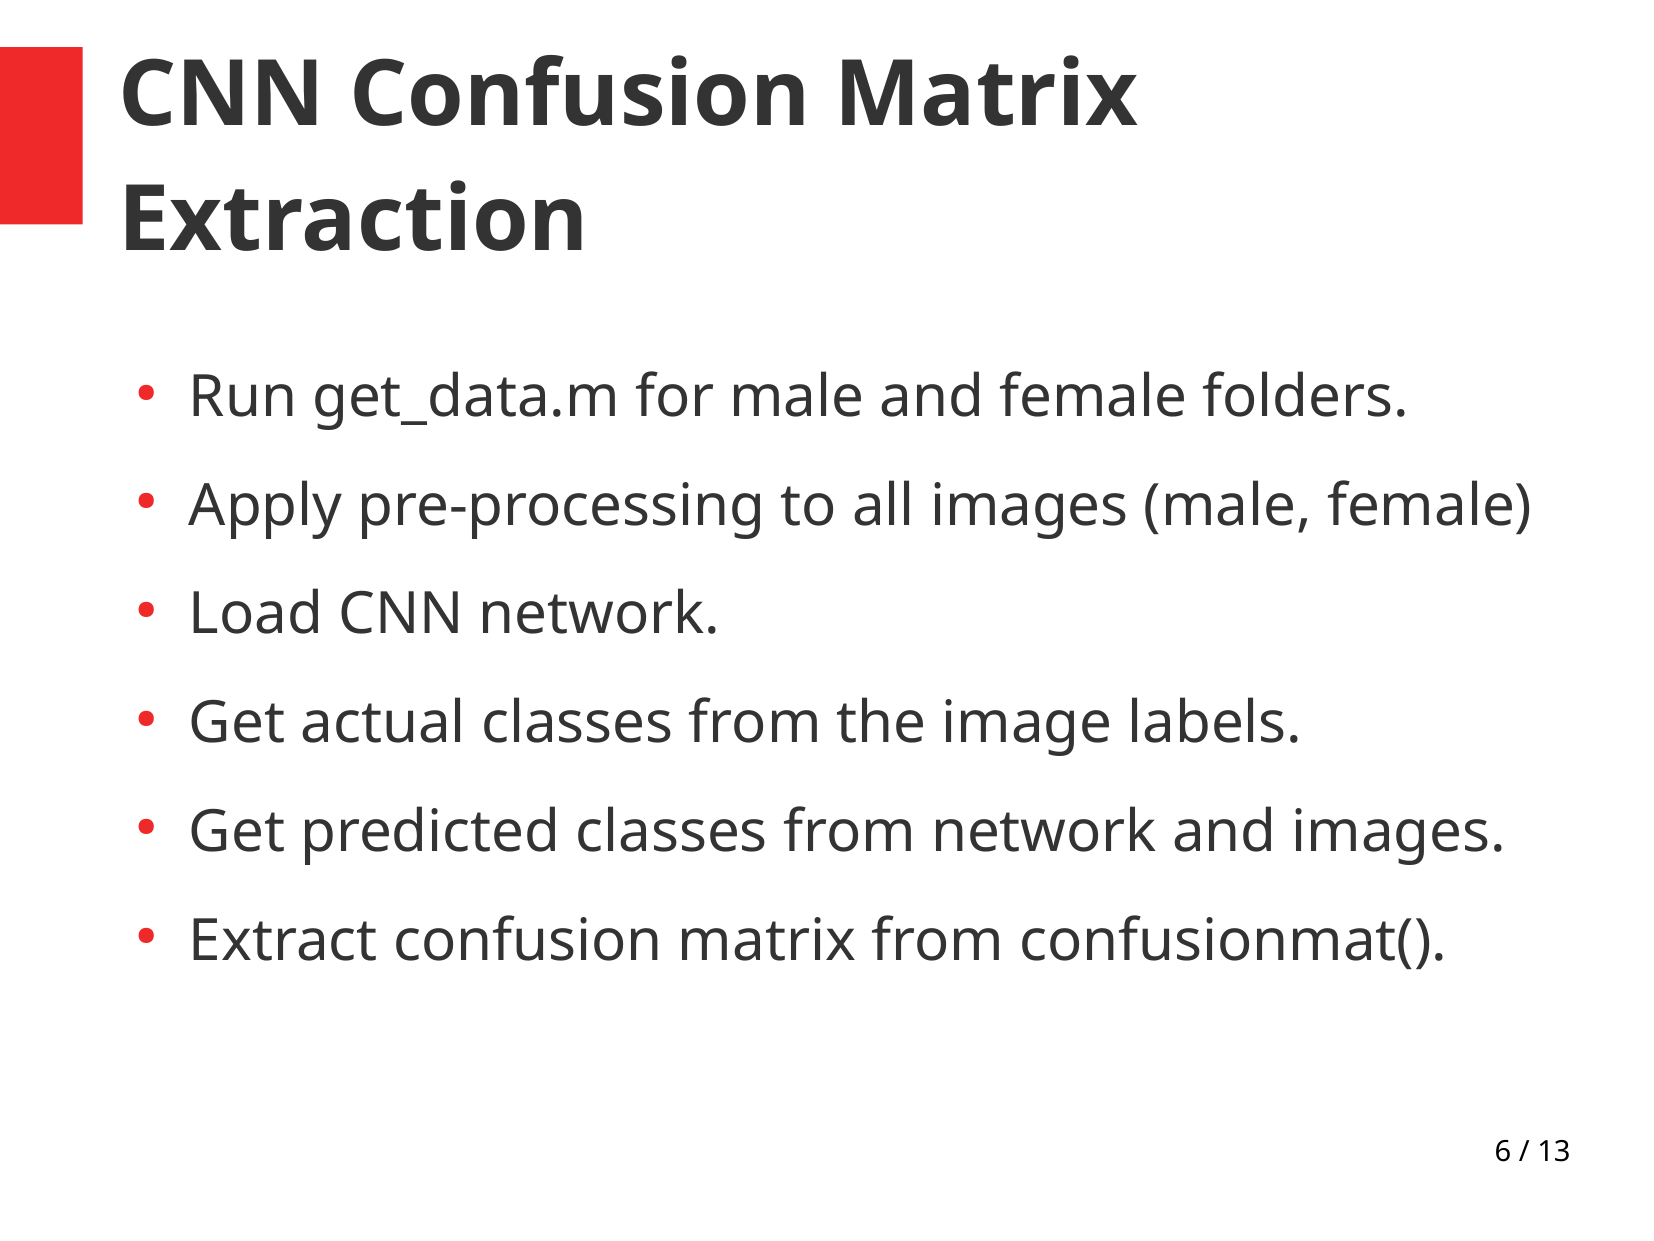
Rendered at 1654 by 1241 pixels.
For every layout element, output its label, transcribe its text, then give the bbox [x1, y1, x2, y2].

title CNN Confusion Matrix Extraction [118, 27, 1571, 278]
list Run get_data.m for male and female folders. Apply pre-processing to all images (male, female) Load CNN network. Get actual classes from the image labels. Get predicted classes from network and images. Extract confusion matrix from confusionmat(). [118, 354, 1536, 1074]
